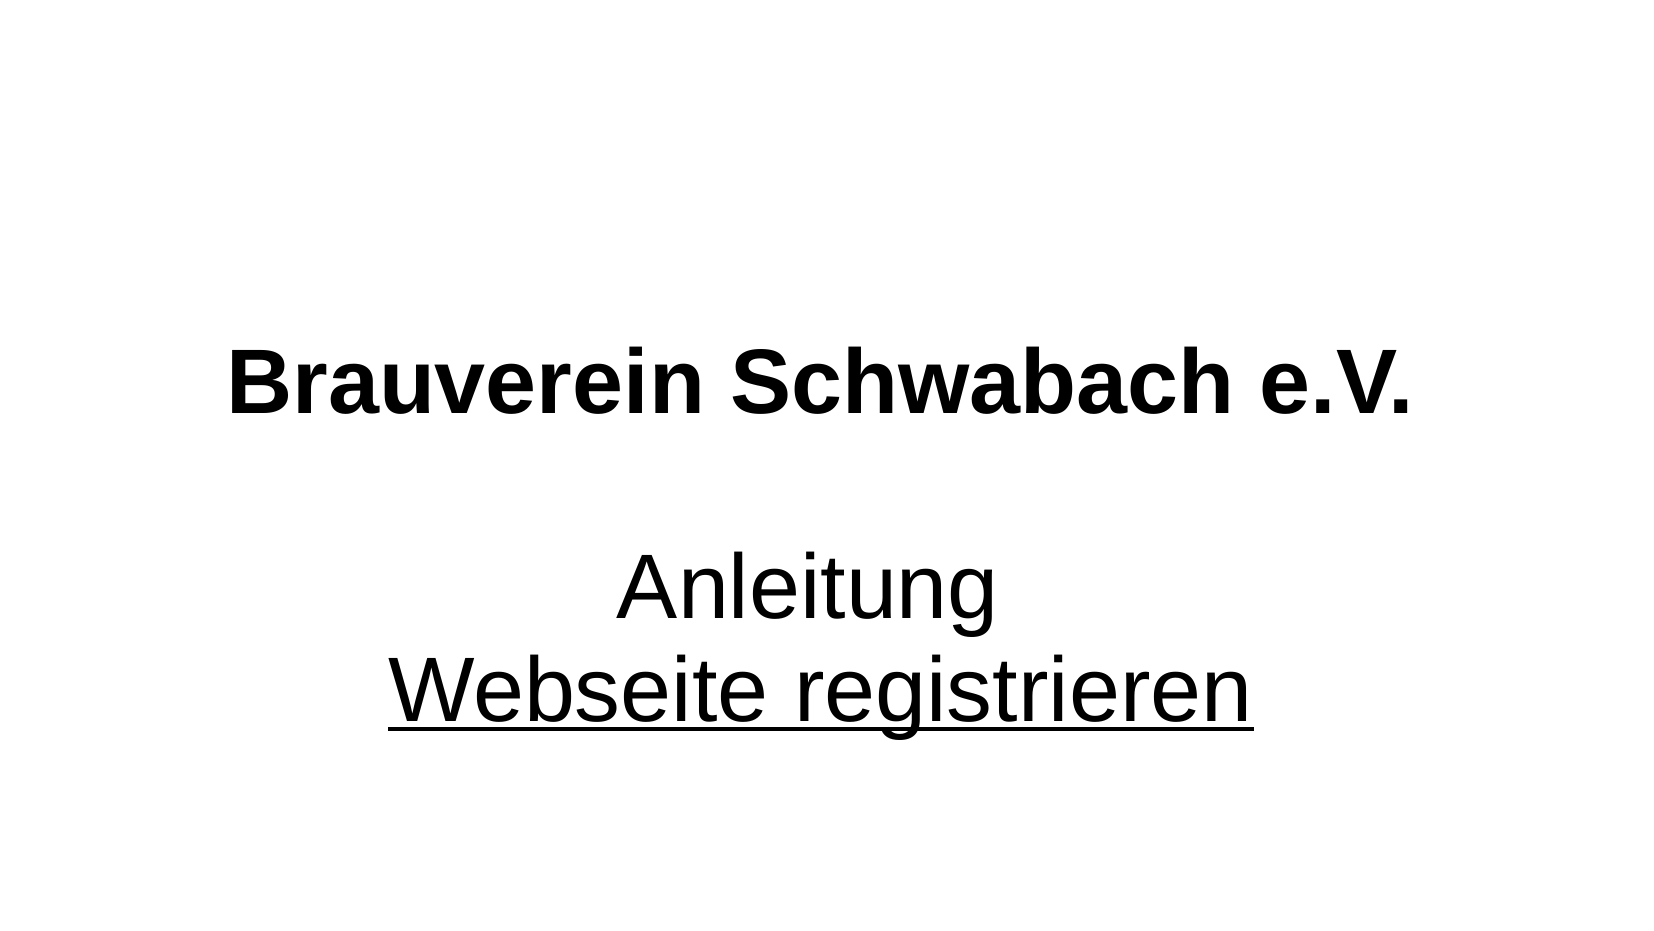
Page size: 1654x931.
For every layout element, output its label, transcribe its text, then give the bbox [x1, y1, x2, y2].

title Brauverein Schwabach e.V. Anleitung Webseite registrieren [76, 228, 1565, 742]
